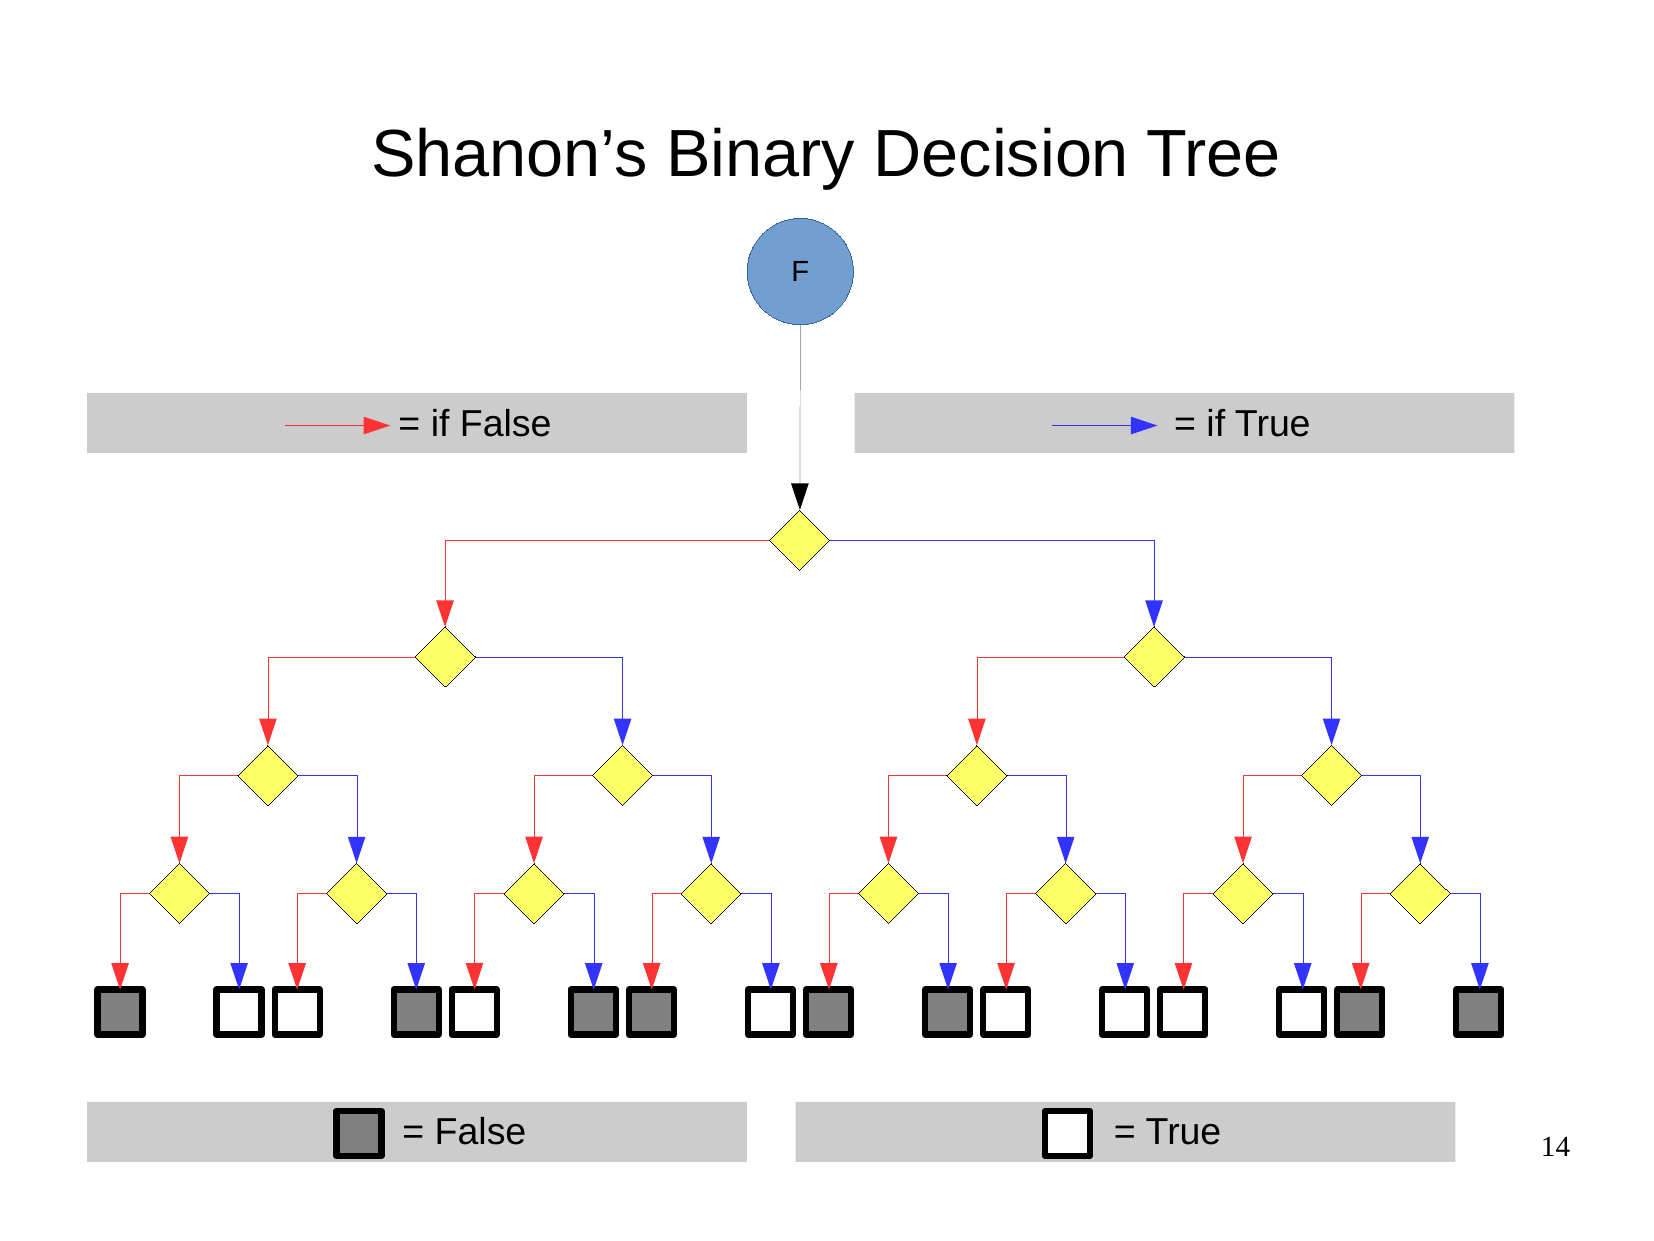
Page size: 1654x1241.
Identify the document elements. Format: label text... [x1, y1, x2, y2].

text_box [1160, 989, 1206, 1035]
text_box [1102, 989, 1148, 1035]
text_box [1279, 989, 1325, 1035]
text_box [326, 863, 387, 924]
text_box [97, 989, 143, 1035]
text_box [336, 1110, 382, 1156]
text_box [1337, 989, 1383, 1035]
text_box [592, 745, 653, 806]
text_box [274, 989, 320, 1035]
title Shanon’s Binary Decision Tree [82, 49, 1571, 257]
text_box [393, 989, 439, 1035]
text_box [858, 863, 919, 924]
text_box = if False [87, 392, 747, 453]
text_box [769, 510, 830, 571]
text_box [983, 989, 1029, 1035]
text_box [946, 745, 1008, 806]
text_box [747, 989, 793, 1035]
text_box [1213, 863, 1274, 924]
text_box [570, 989, 616, 1035]
text_box = True [795, 1101, 1456, 1162]
text_box [925, 989, 971, 1035]
text_box [1044, 1110, 1090, 1156]
text_box [216, 989, 262, 1035]
text_box [806, 989, 852, 1035]
text_box [1124, 626, 1185, 687]
text_box [681, 863, 742, 924]
text_box = False [87, 1101, 747, 1162]
text_box [628, 989, 674, 1035]
text_box [1456, 989, 1502, 1035]
text_box [1390, 863, 1451, 924]
text_box [1301, 745, 1362, 806]
text_box F [747, 257, 854, 325]
text_box = if True [854, 392, 1515, 453]
text_box [1035, 863, 1096, 924]
text_box [415, 626, 476, 687]
text_box [504, 863, 565, 924]
text_box [451, 989, 497, 1035]
text_box [149, 863, 210, 924]
text_box [237, 745, 298, 806]
